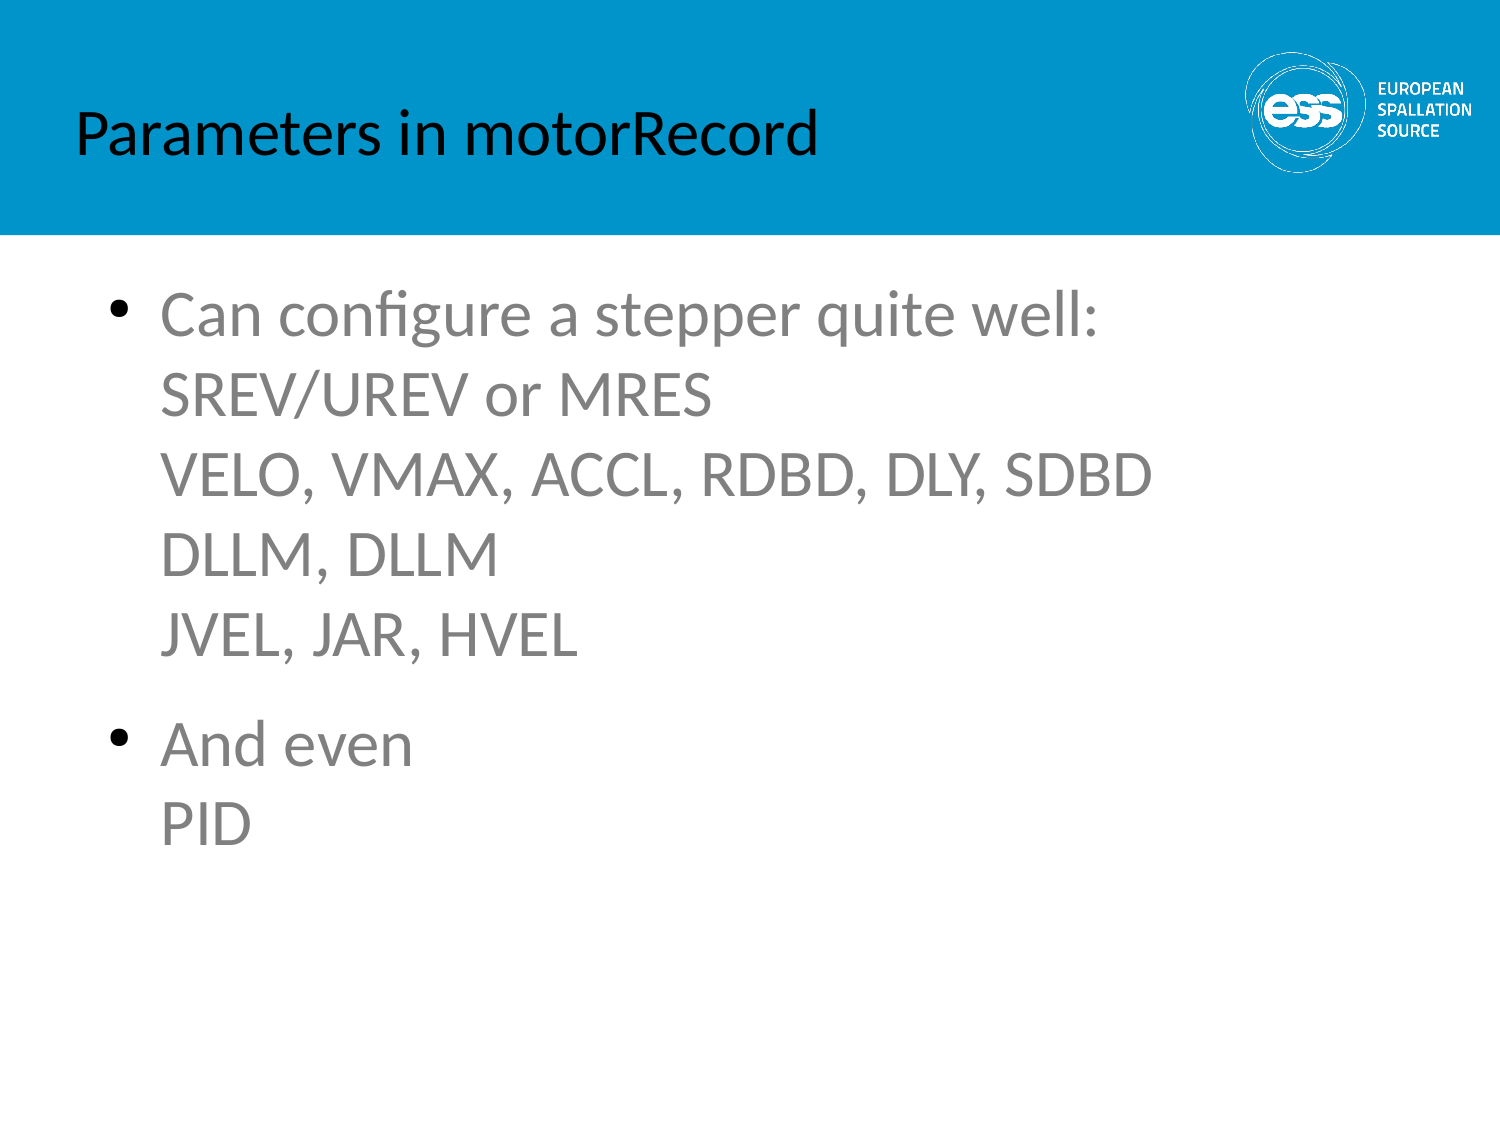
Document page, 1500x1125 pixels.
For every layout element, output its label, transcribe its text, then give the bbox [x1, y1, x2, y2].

list Can configure a stepper quite well: SREV/UREV or MRES VELO, VMAX, ACCL, RDBD, DLY, SDBD DLLM, DLLM JVEL, JAR, HVEL And even PID [75, 262, 1426, 1005]
picture [1443, 86, 1450, 93]
picture [1389, 104, 1393, 115]
picture [1398, 109, 1406, 115]
picture [1409, 104, 1415, 115]
picture [1418, 104, 1423, 115]
picture [1400, 83, 1407, 94]
picture [1454, 83, 1458, 94]
picture [1422, 125, 1428, 134]
picture [1436, 104, 1444, 115]
picture [1264, 94, 1342, 127]
picture [1379, 83, 1385, 94]
picture [1423, 83, 1430, 94]
title Parameters in motorRecord [75, 45, 1247, 233]
picture [1432, 125, 1438, 136]
